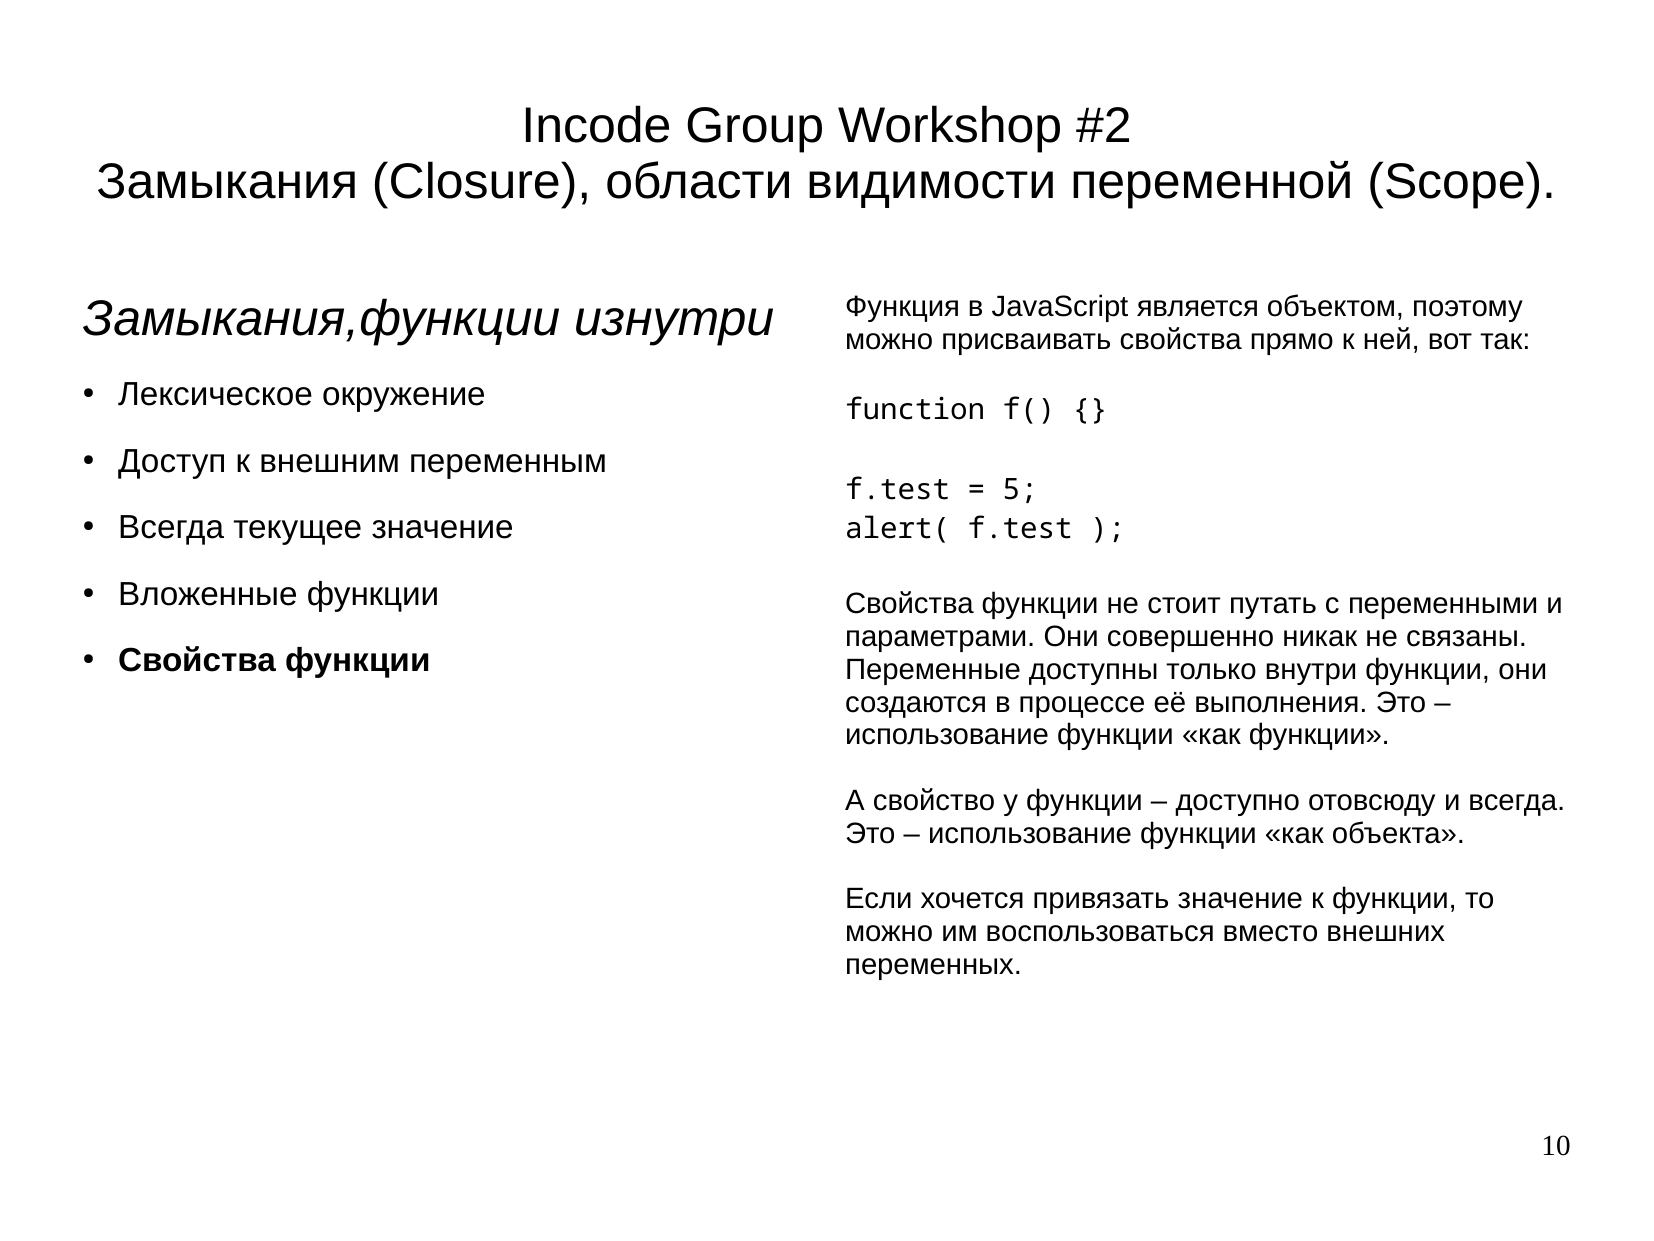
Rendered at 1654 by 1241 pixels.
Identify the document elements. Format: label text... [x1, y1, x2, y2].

title Incode Group Workshop #2 Замыкания (Closure), области видимости переменной (Scope). [82, 49, 1571, 257]
list Функция в JavaScript является объектом, поэтому можно присваивать свойства прямо к ней, вот так: function f() {} f.test = 5; alert( f.test ); Свойства функции не стоит путать с переменными и параметрами. Они совершенно никак не связаны. Переменные доступны только внутри функции, они создаются в процессе её выполнения. Это – использование функции «как функции». А свойство у функции – доступно отовсюду и всегда. Это – использование функции «как объекта». Если хочется привязать значение к функции, то можно им воспользоваться вместо внешних переменных. [845, 290, 1572, 1010]
list Замыкания,функции изнутри Лексическое окружение Доступ к внешним переменным Всегда текущее значение Вложенные функции Свойства функции [82, 290, 809, 1010]
